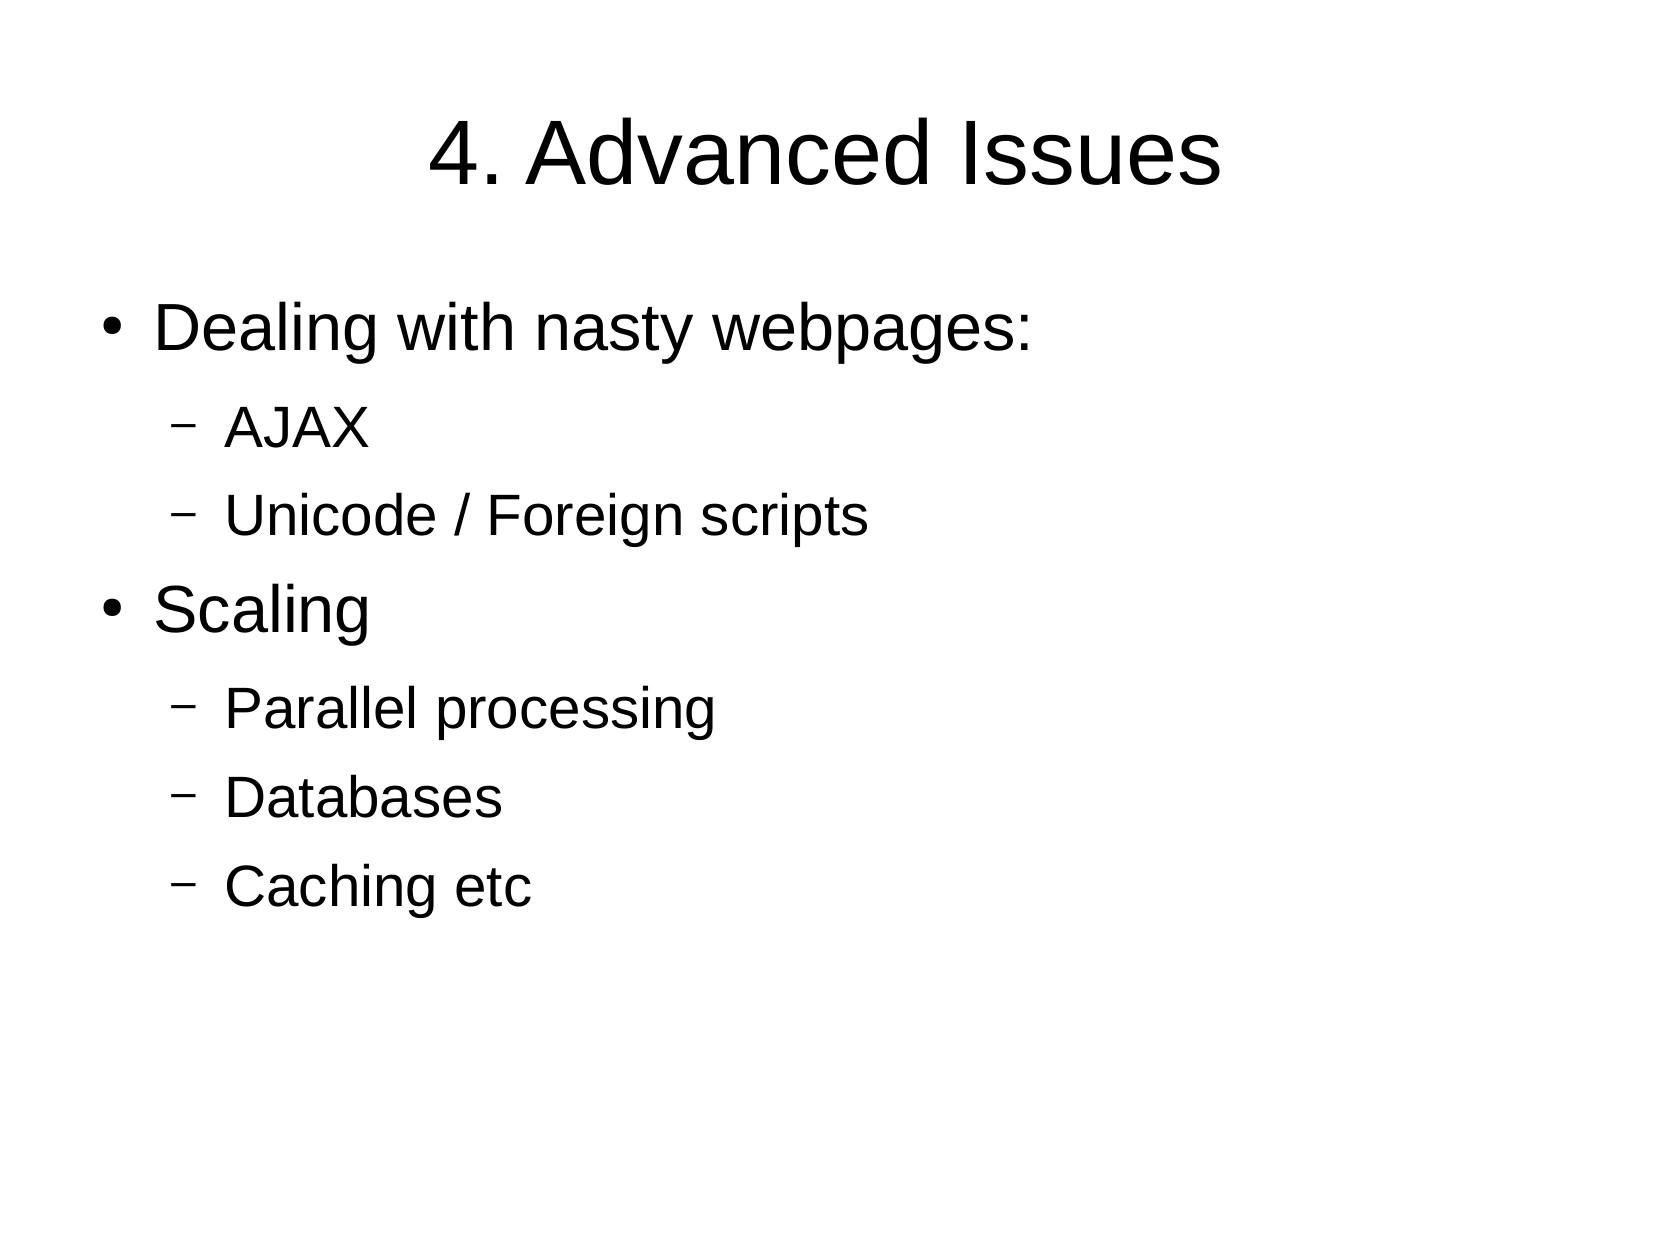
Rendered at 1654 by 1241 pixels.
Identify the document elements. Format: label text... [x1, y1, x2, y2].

list Dealing with nasty webpages: AJAX Unicode / Foreign scripts Scaling Parallel processing Databases Caching etc [82, 290, 1571, 1010]
title 4. Advanced Issues [82, 49, 1571, 257]
